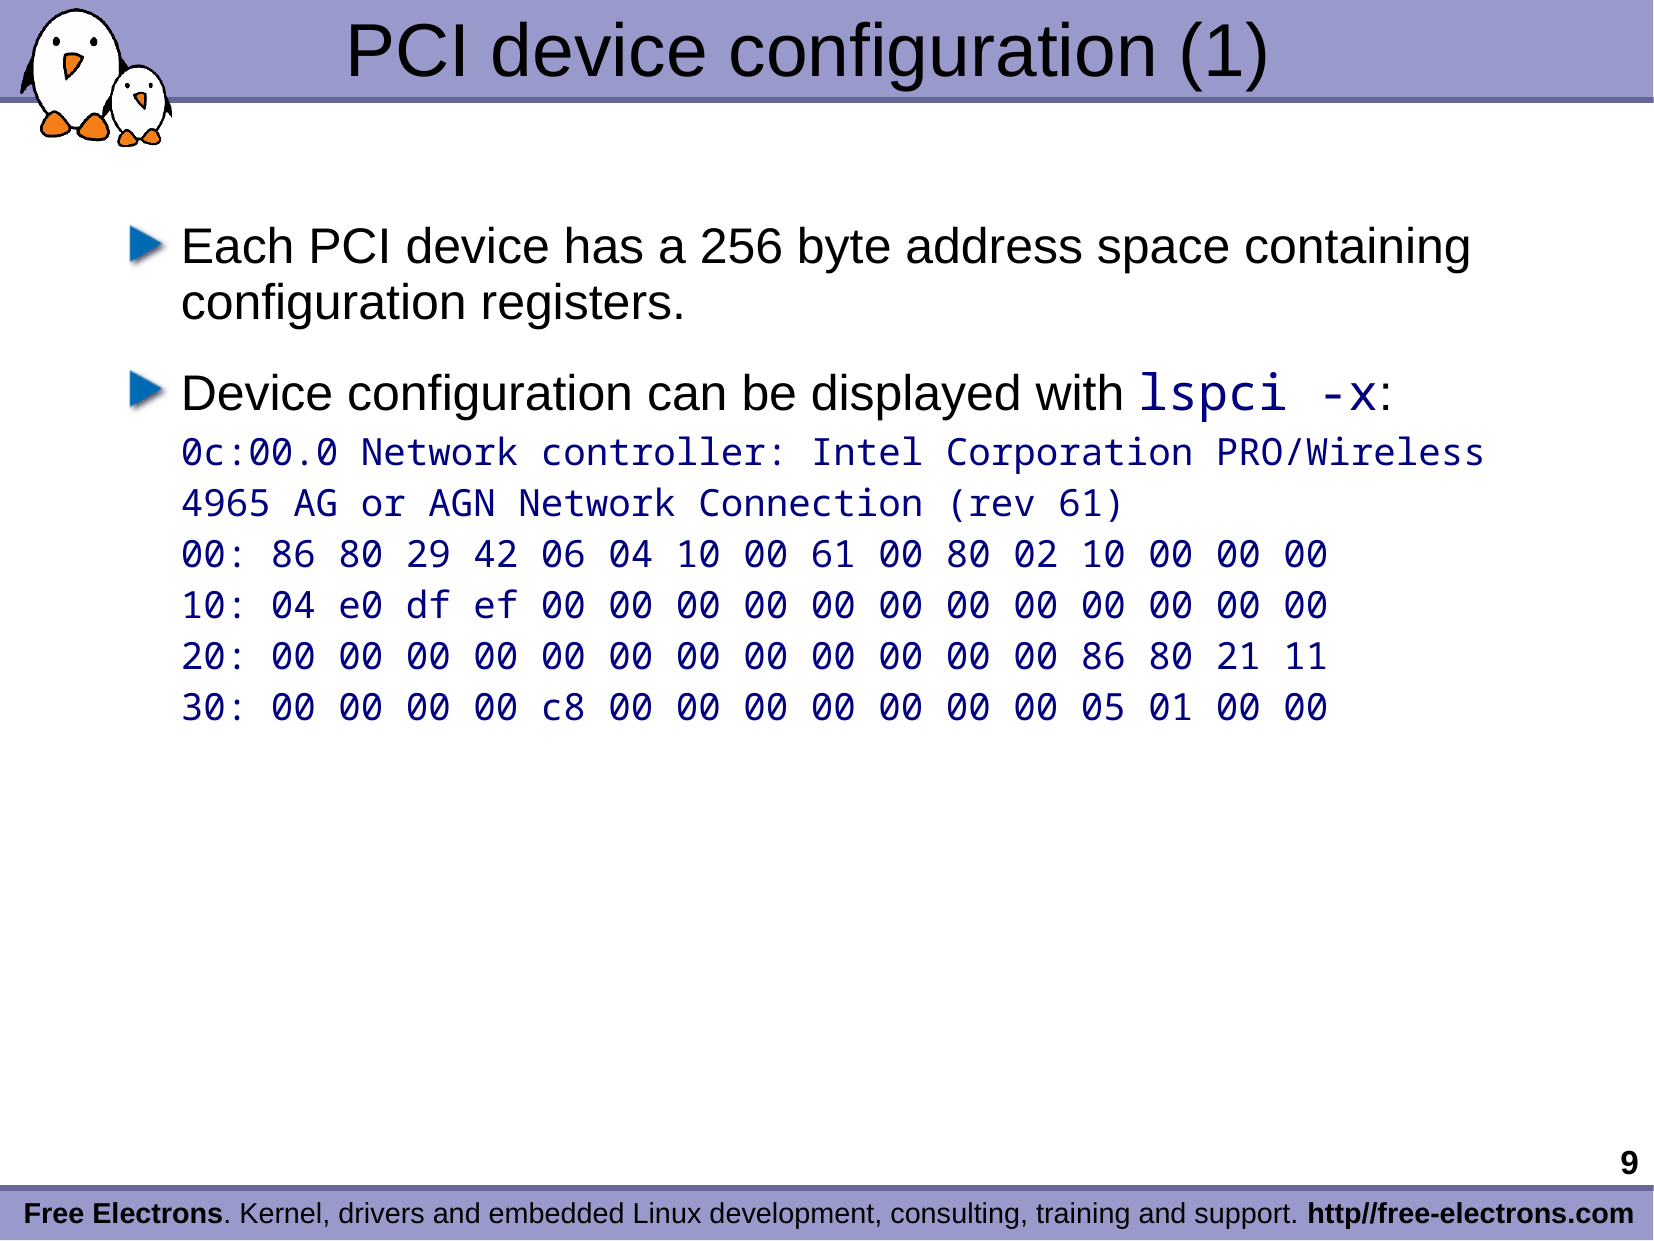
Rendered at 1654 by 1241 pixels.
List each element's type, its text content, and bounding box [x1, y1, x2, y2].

picture [20, 8, 172, 147]
title PCI device configuration (1) [63, 0, 1554, 101]
list Each PCI device has a 256 byte address space containing configuration registers. Device configuration can be displayed with lspci -x: 0c:00.0 Network controller: Intel Corporation PRO/Wireless 4965 AG or AGN Network Connection (rev 61) 00: 86 80 29 42 06 04 10 00 61 00 80 02 10 00 00 00 10: 04 e0 df ef 00 00 00 00 00 00 00 00 00 00 00 00 20: 00 00 00 00 00 00 00 00 00 00 00 00 86 80 21 11 30: 00 00 00 00 c8 00 00 00 00 00 00 00 05 01 00 00 [109, 218, 1522, 1069]
